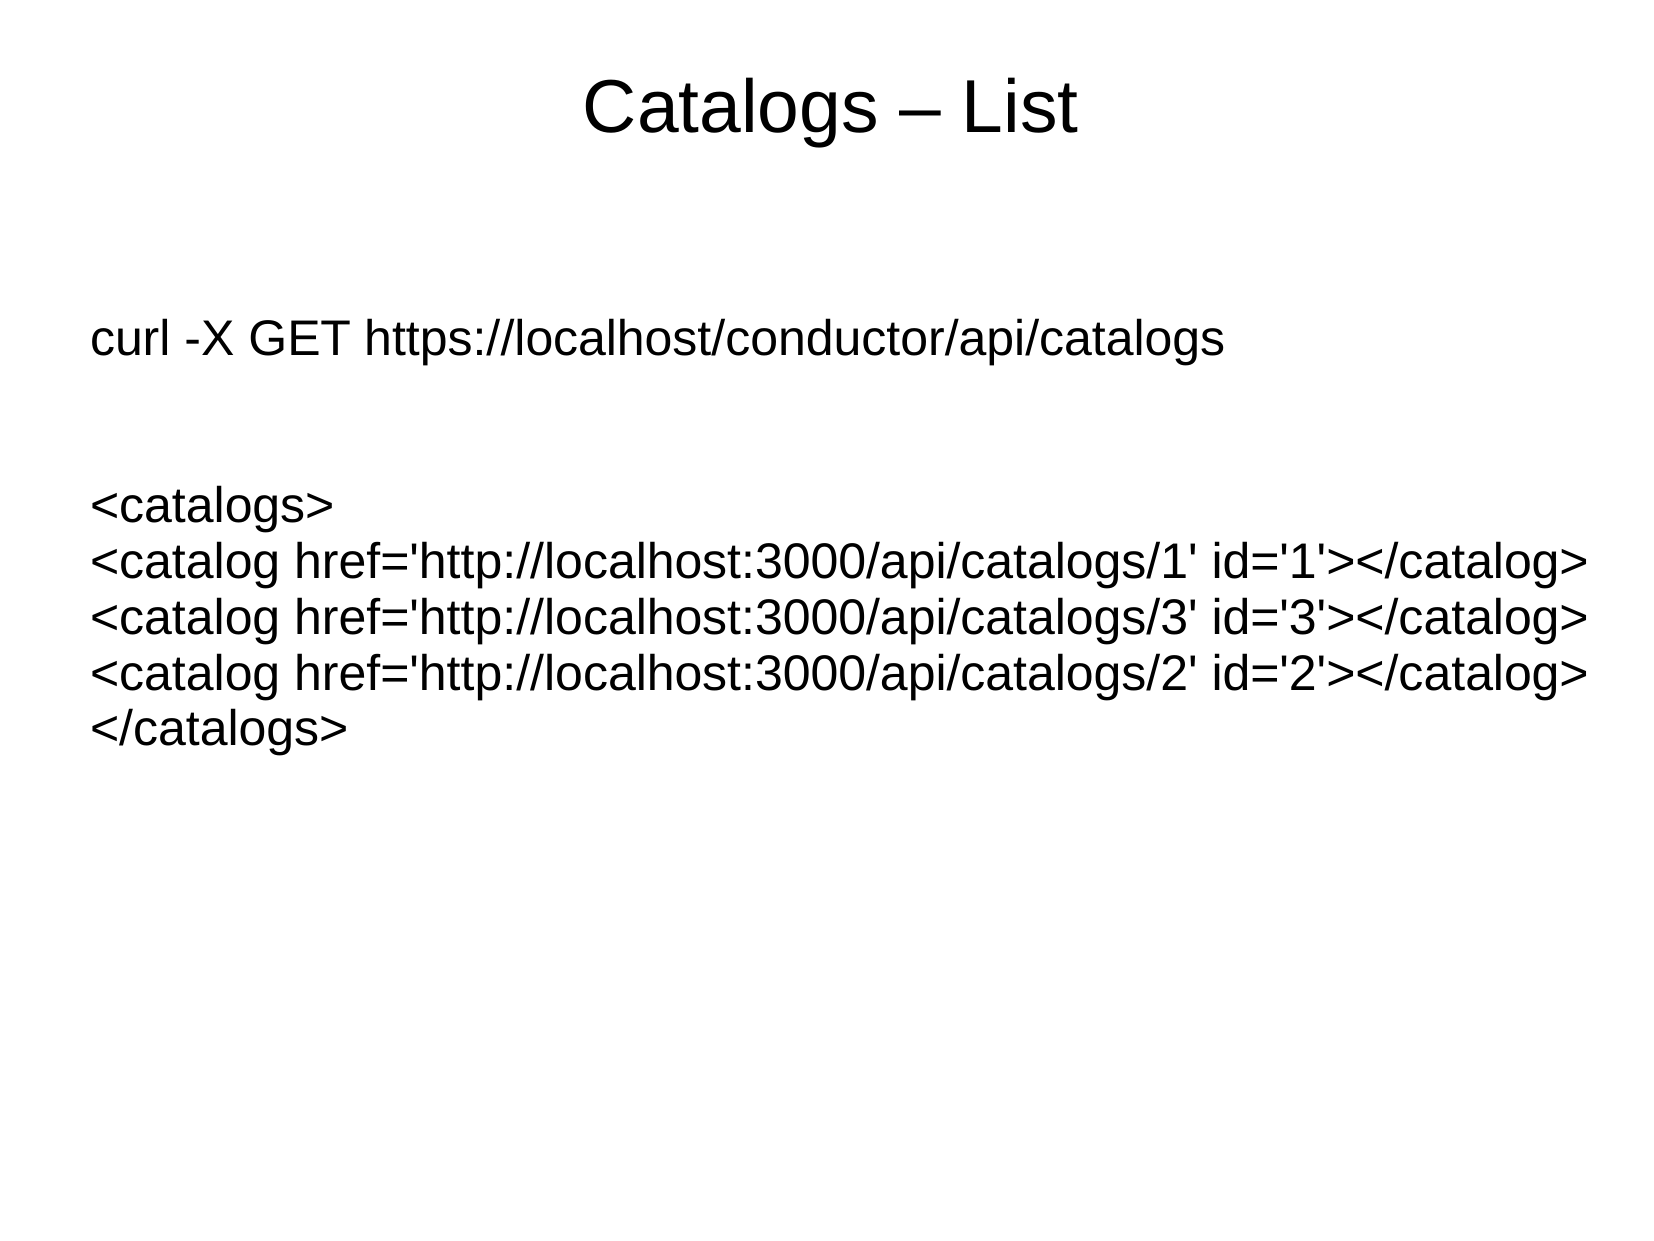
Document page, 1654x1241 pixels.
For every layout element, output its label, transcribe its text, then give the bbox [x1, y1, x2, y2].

title Catalogs – List [86, 2, 1576, 211]
subtitle curl -X GET https://localhost/conductor/api/catalogs <catalogs> <catalog href='http://localhost:3000/api/catalogs/1' id='1'></catalog> <catalog href='http://localhost:3000/api/catalogs/3' id='3'></catalog> <catalog href='http://localhost:3000/api/catalogs/2' id='2'></catalog> </catalogs> [90, 310, 1651, 1036]
